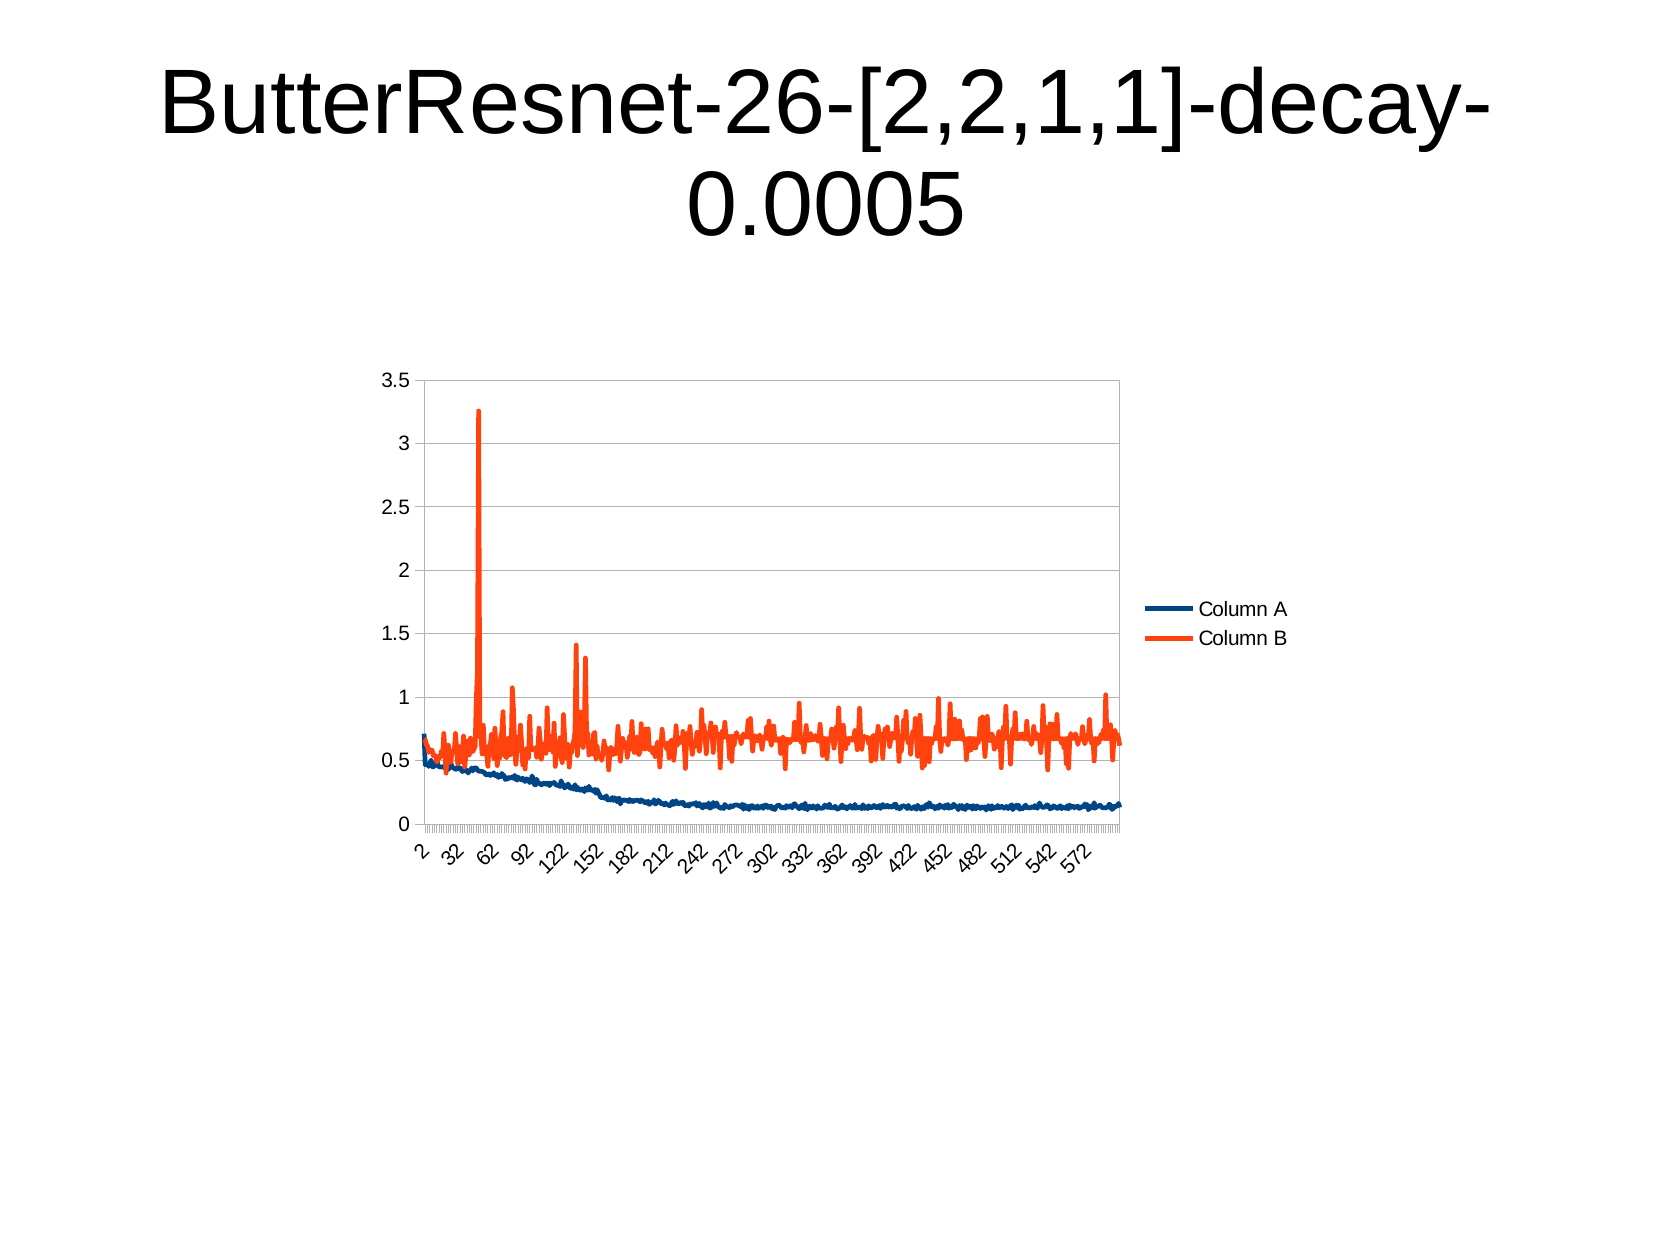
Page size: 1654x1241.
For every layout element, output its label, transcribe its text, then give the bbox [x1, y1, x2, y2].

title ButterResnet-26-[2,2,1,1]-decay-0.0005 [82, 49, 1571, 257]
chart [362, 357, 1308, 890]
